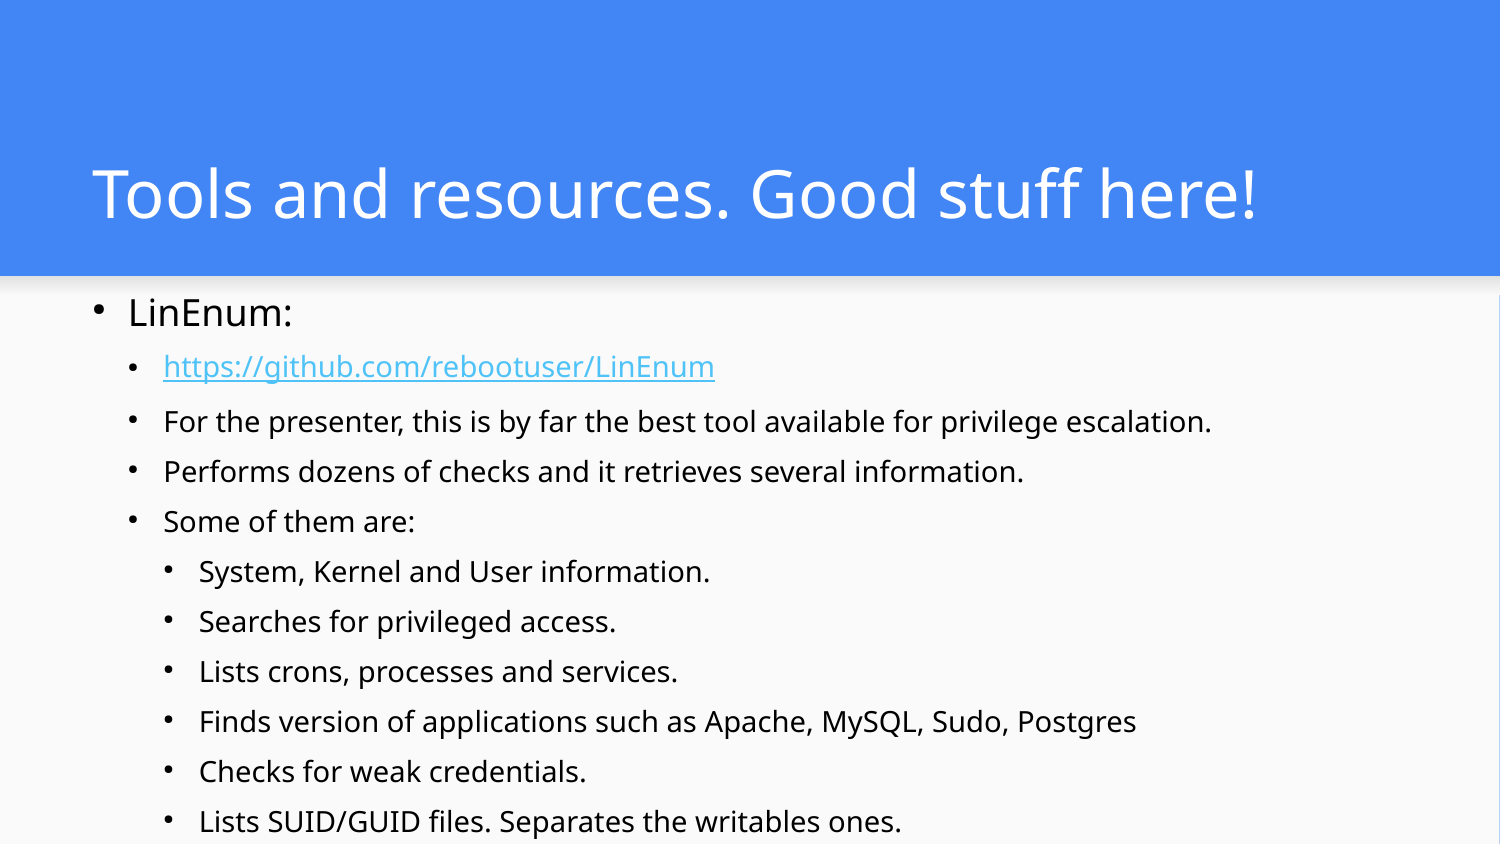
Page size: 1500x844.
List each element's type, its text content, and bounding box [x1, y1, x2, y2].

title Tools and resources. Good stuff here! [77, 121, 1427, 248]
list LinEnum: https://github.com/rebootuser/LinEnum For the presenter, this is by far the best tool available for privilege escalation. Performs dozens of checks and it retrieves several information. Some of them are: System, Kernel and User information. Searches for privileged access. Lists crons, processes and services. Finds version of applications such as Apache, MySQL, Sudo, Postgres Checks for weak credentials. Lists SUID/GUID files. Separates the writables ones. [77, 273, 1427, 718]
